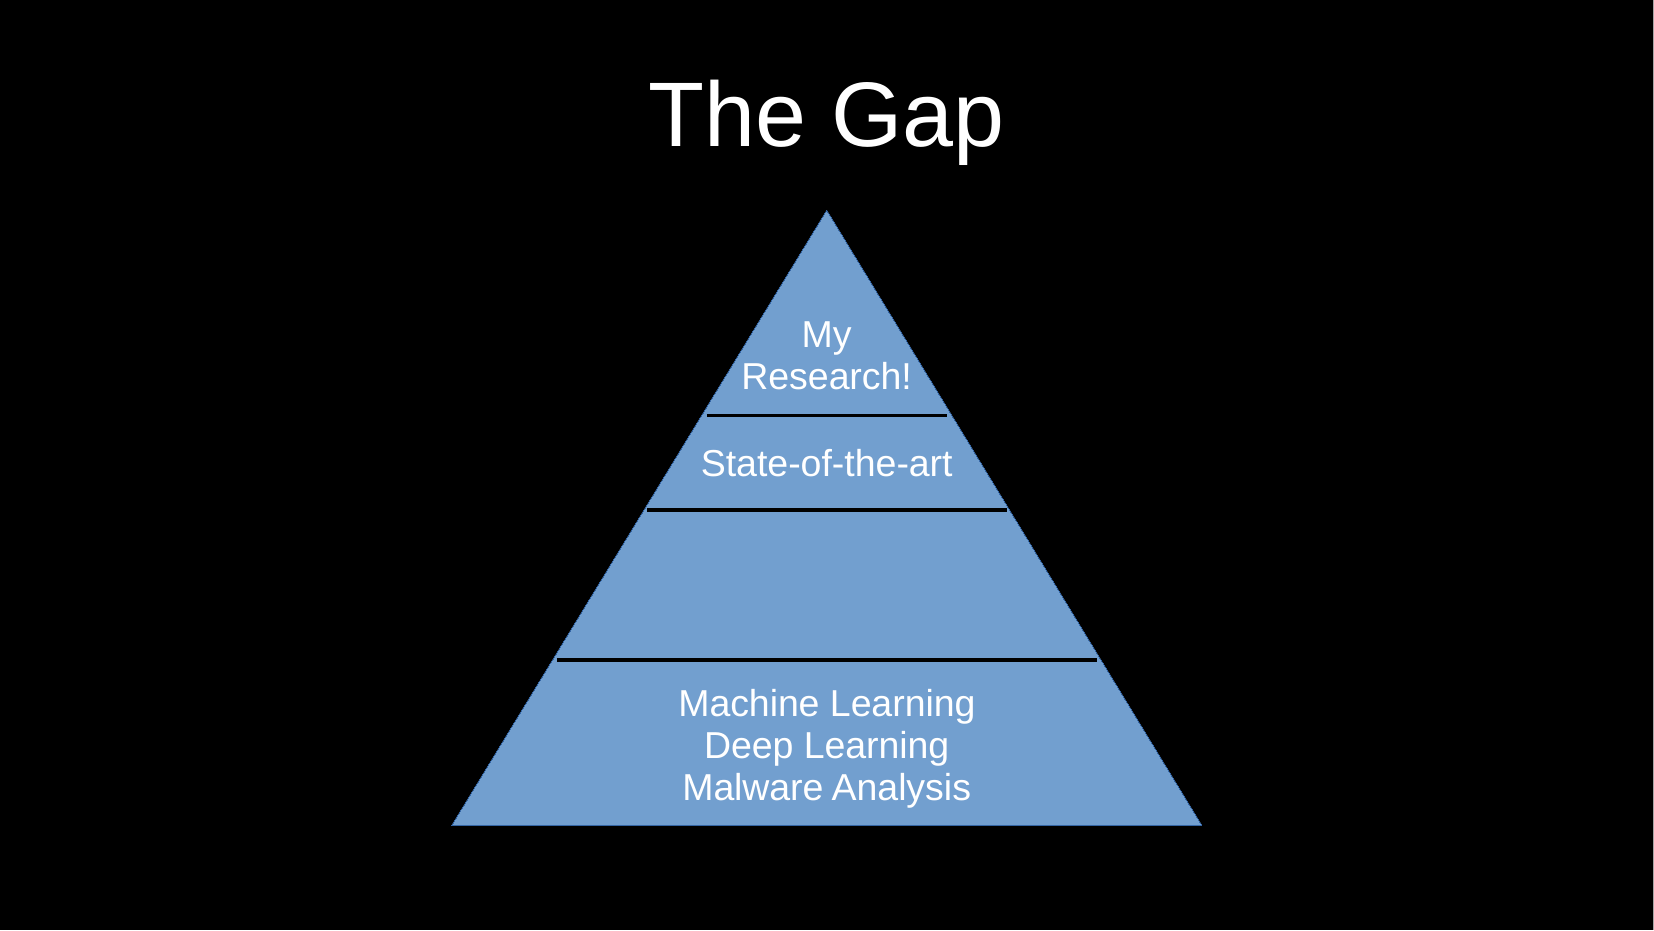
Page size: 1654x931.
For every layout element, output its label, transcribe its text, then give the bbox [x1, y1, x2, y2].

text_box My Research! [726, 306, 927, 406]
text_box Machine Learning Deep Learning Malware Analysis [663, 675, 991, 816]
title The Gap [82, 37, 1571, 193]
text_box State-of-the-art [685, 435, 968, 492]
text_box [451, 441, 1202, 826]
text_box [689, 374, 964, 435]
text_box [768, 210, 886, 306]
